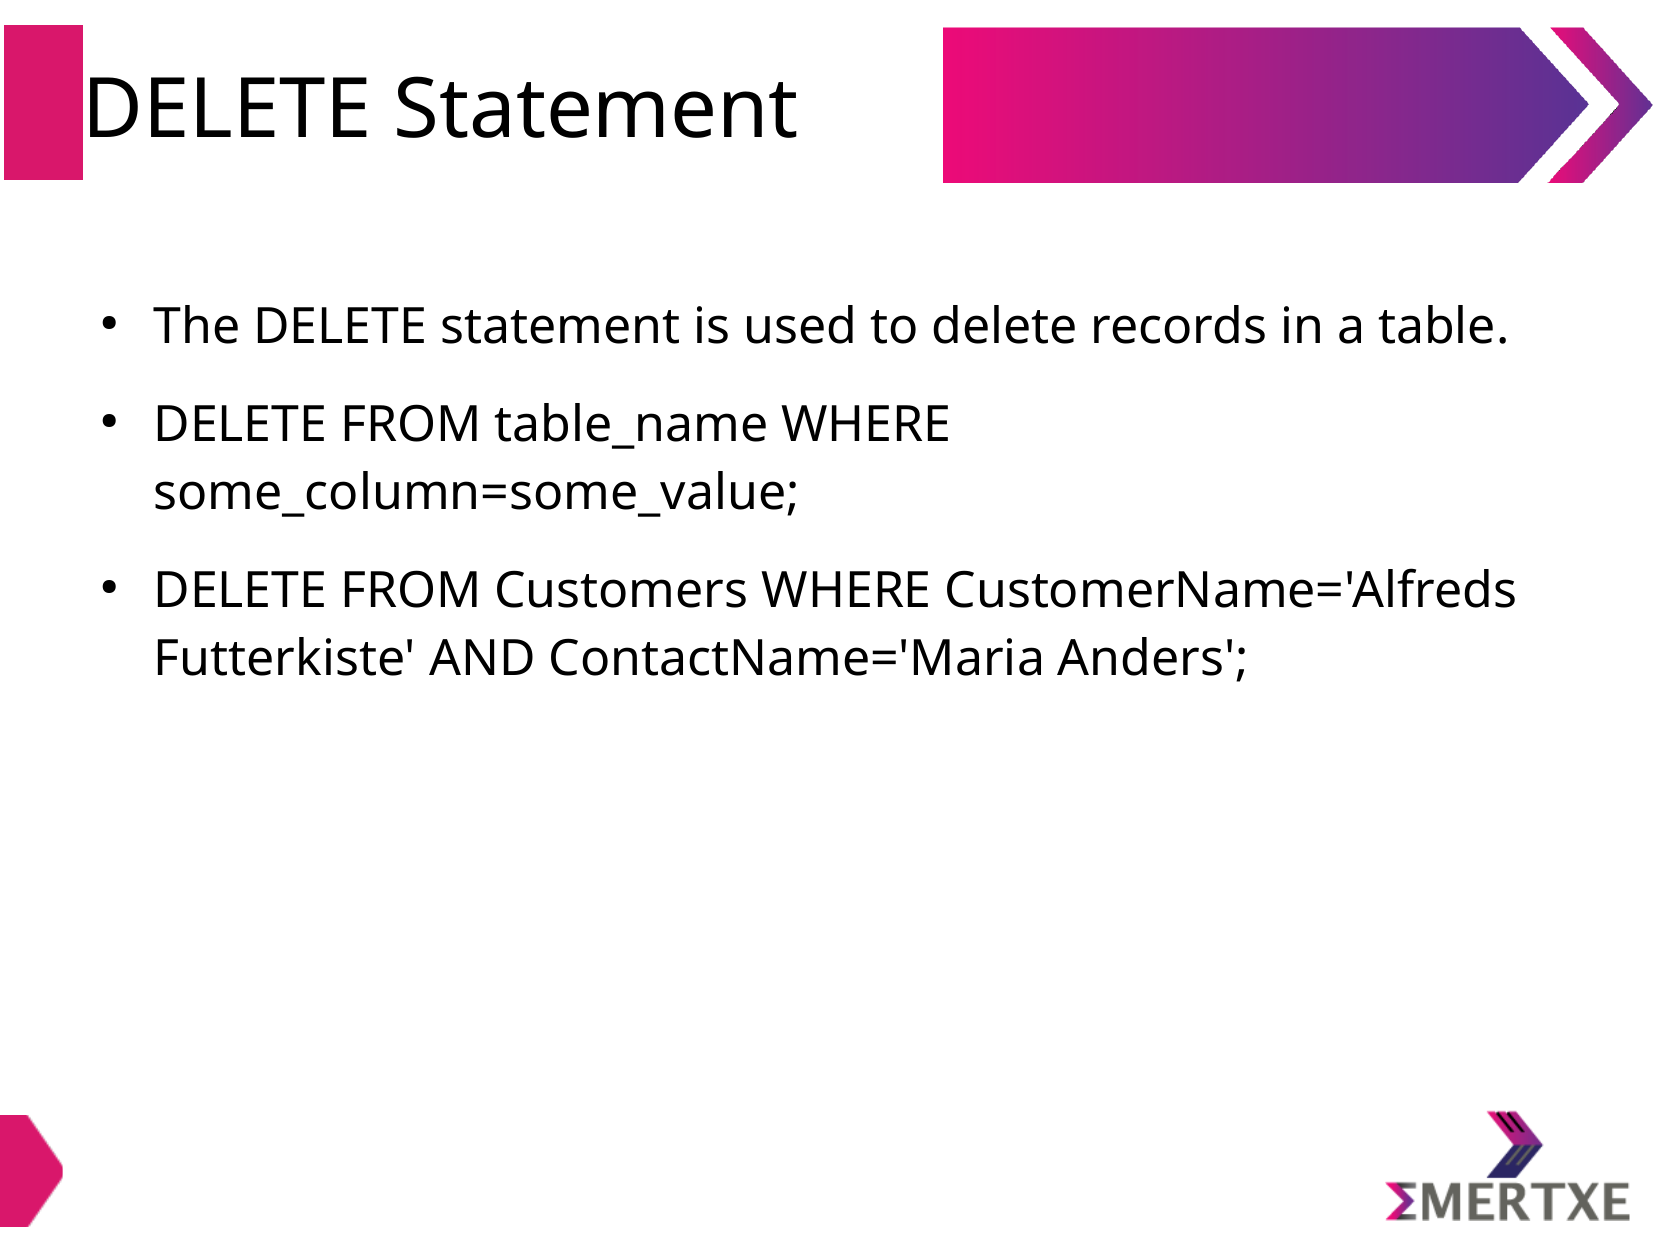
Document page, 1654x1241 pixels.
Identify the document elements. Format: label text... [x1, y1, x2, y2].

picture [1385, 1107, 1631, 1221]
picture [1571, 27, 1653, 183]
title DELETE Statement [82, 2, 1571, 210]
list The DELETE statement is used to delete records in a table. DELETE FROM table_name WHERE some_column=some_value; DELETE FROM Customers WHERE CustomerName='Alfreds Futterkiste' AND ContactName='Maria Anders'; [82, 290, 1571, 1010]
